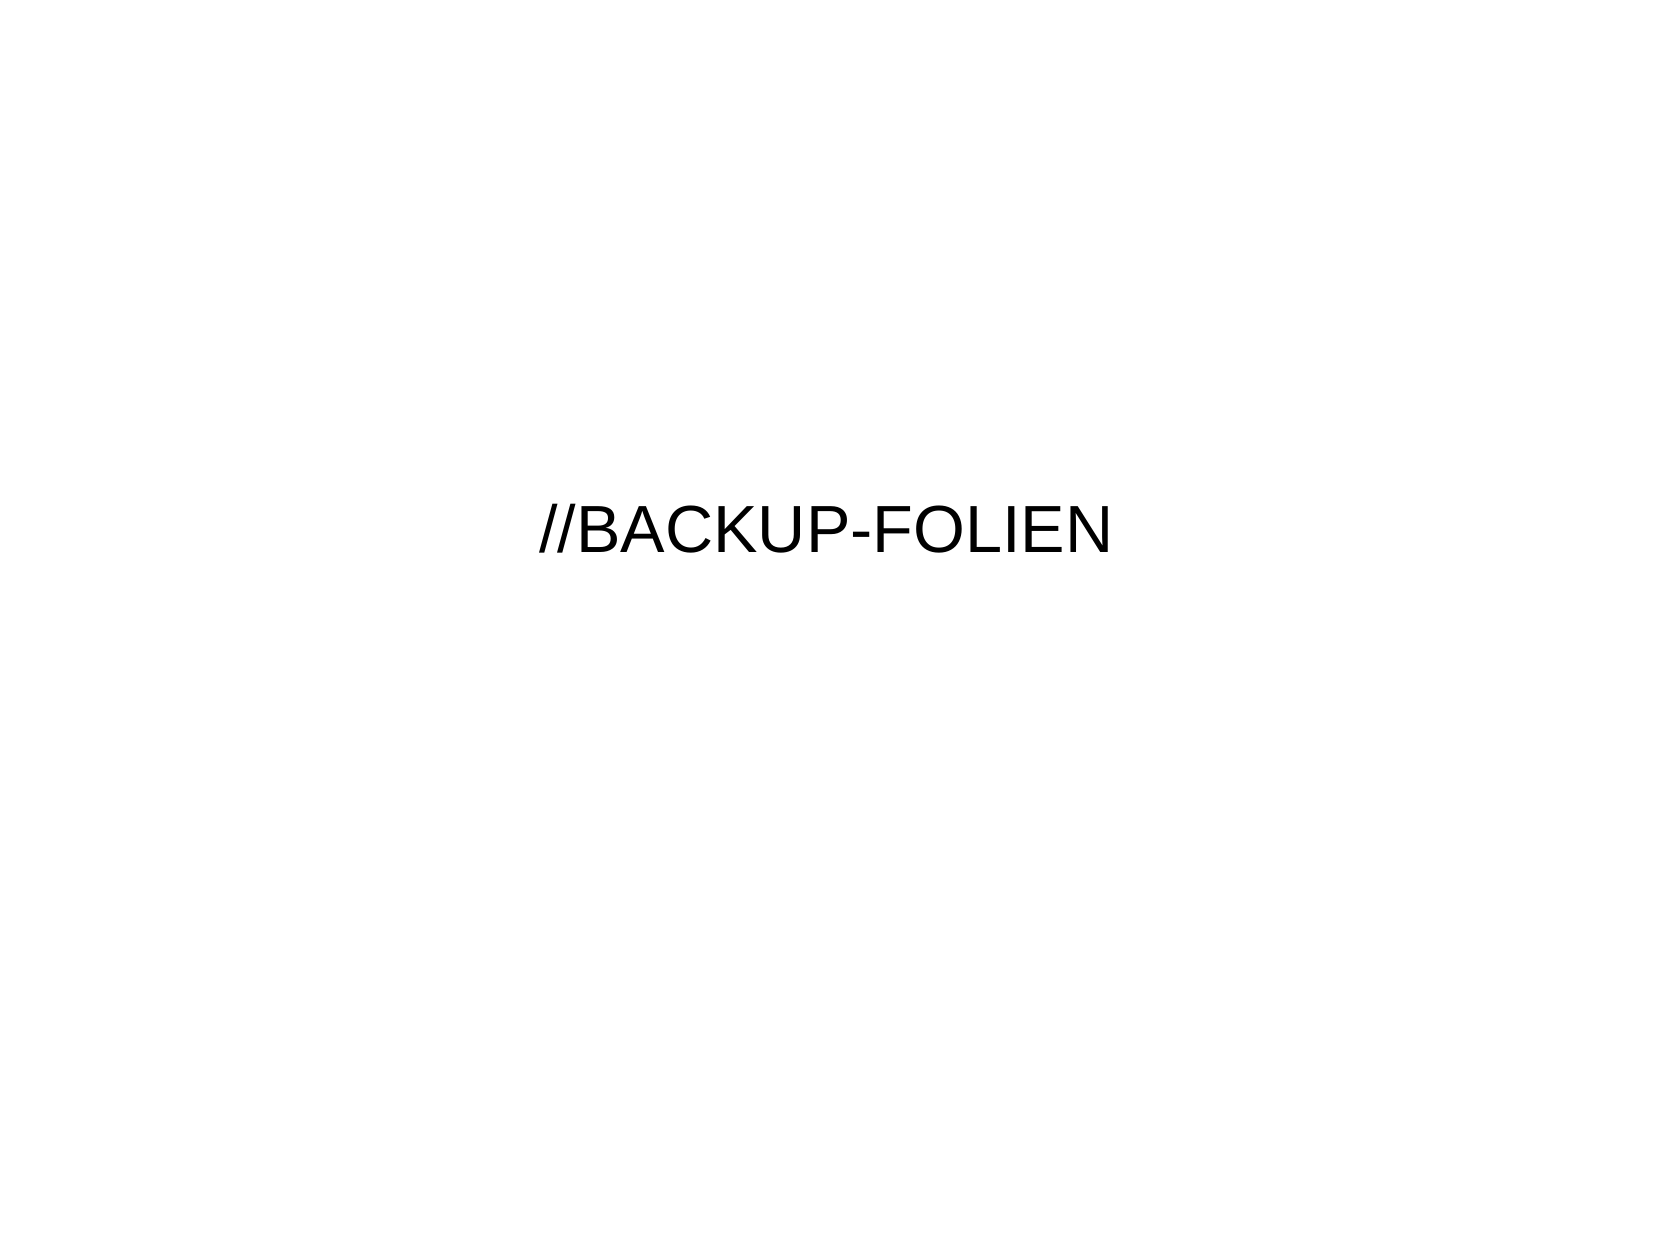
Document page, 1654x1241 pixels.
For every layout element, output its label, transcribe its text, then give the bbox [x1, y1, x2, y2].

subtitle //BACKUP-FOLIEN [82, 49, 1571, 1010]
